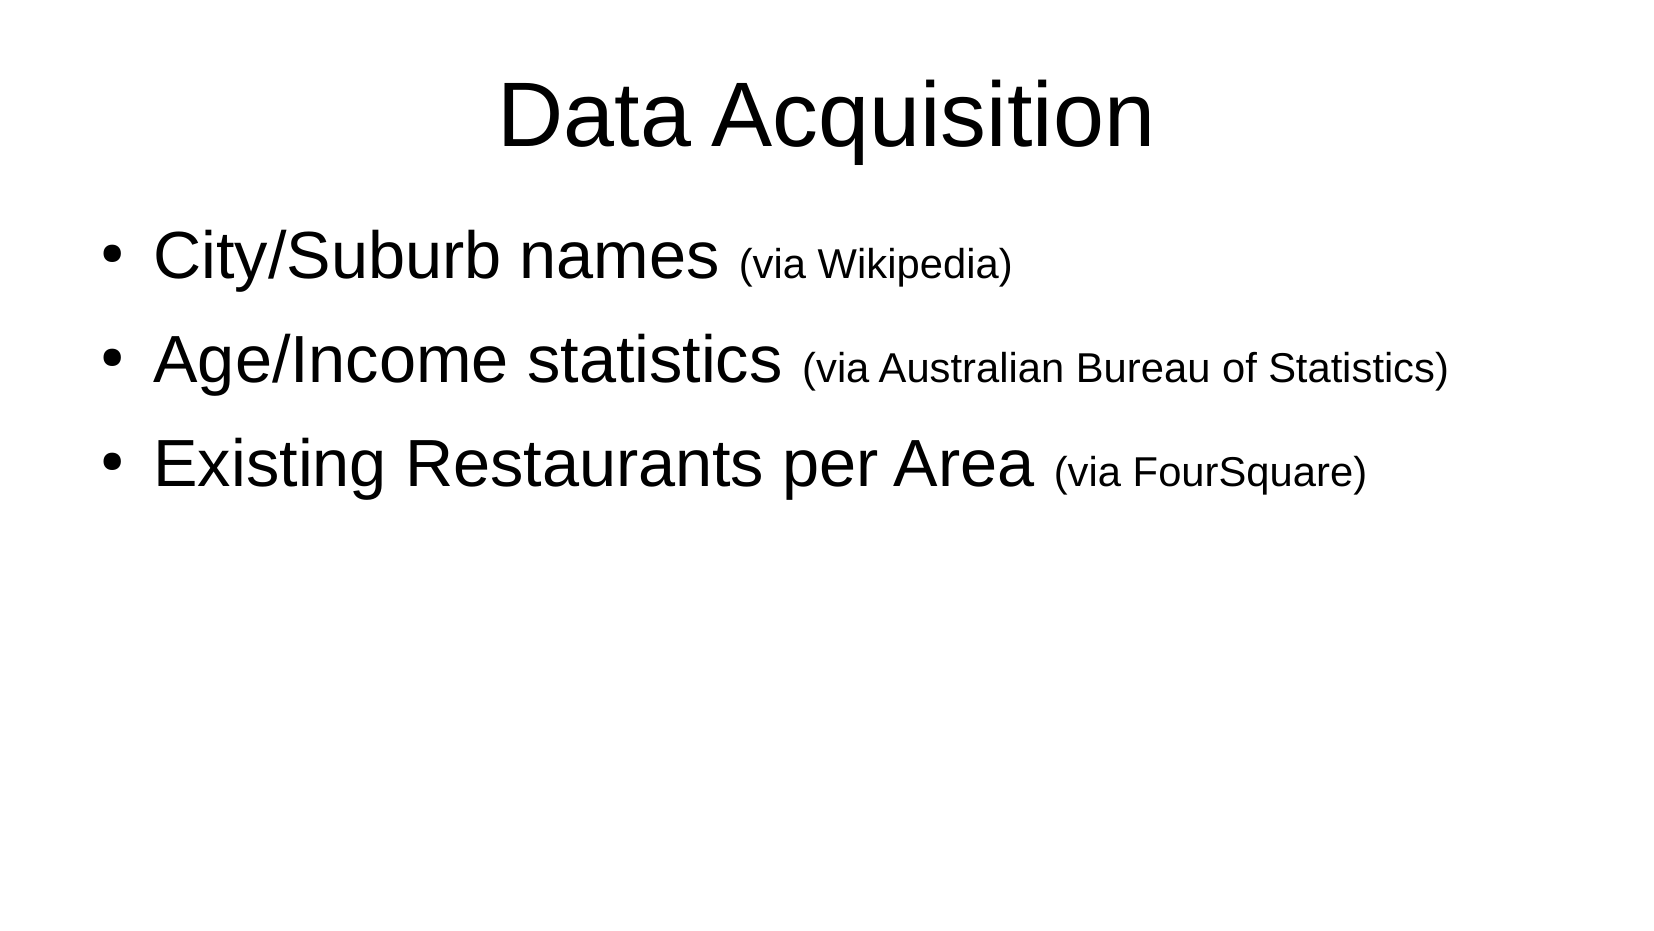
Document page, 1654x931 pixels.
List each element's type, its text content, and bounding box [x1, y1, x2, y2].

title Data Acquisition [82, 37, 1571, 193]
list City/Suburb names (via Wikipedia) Age/Income statistics (via Australian Bureau of Statistics) Existing Restaurants per Area (via FourSquare) [82, 217, 1571, 758]
